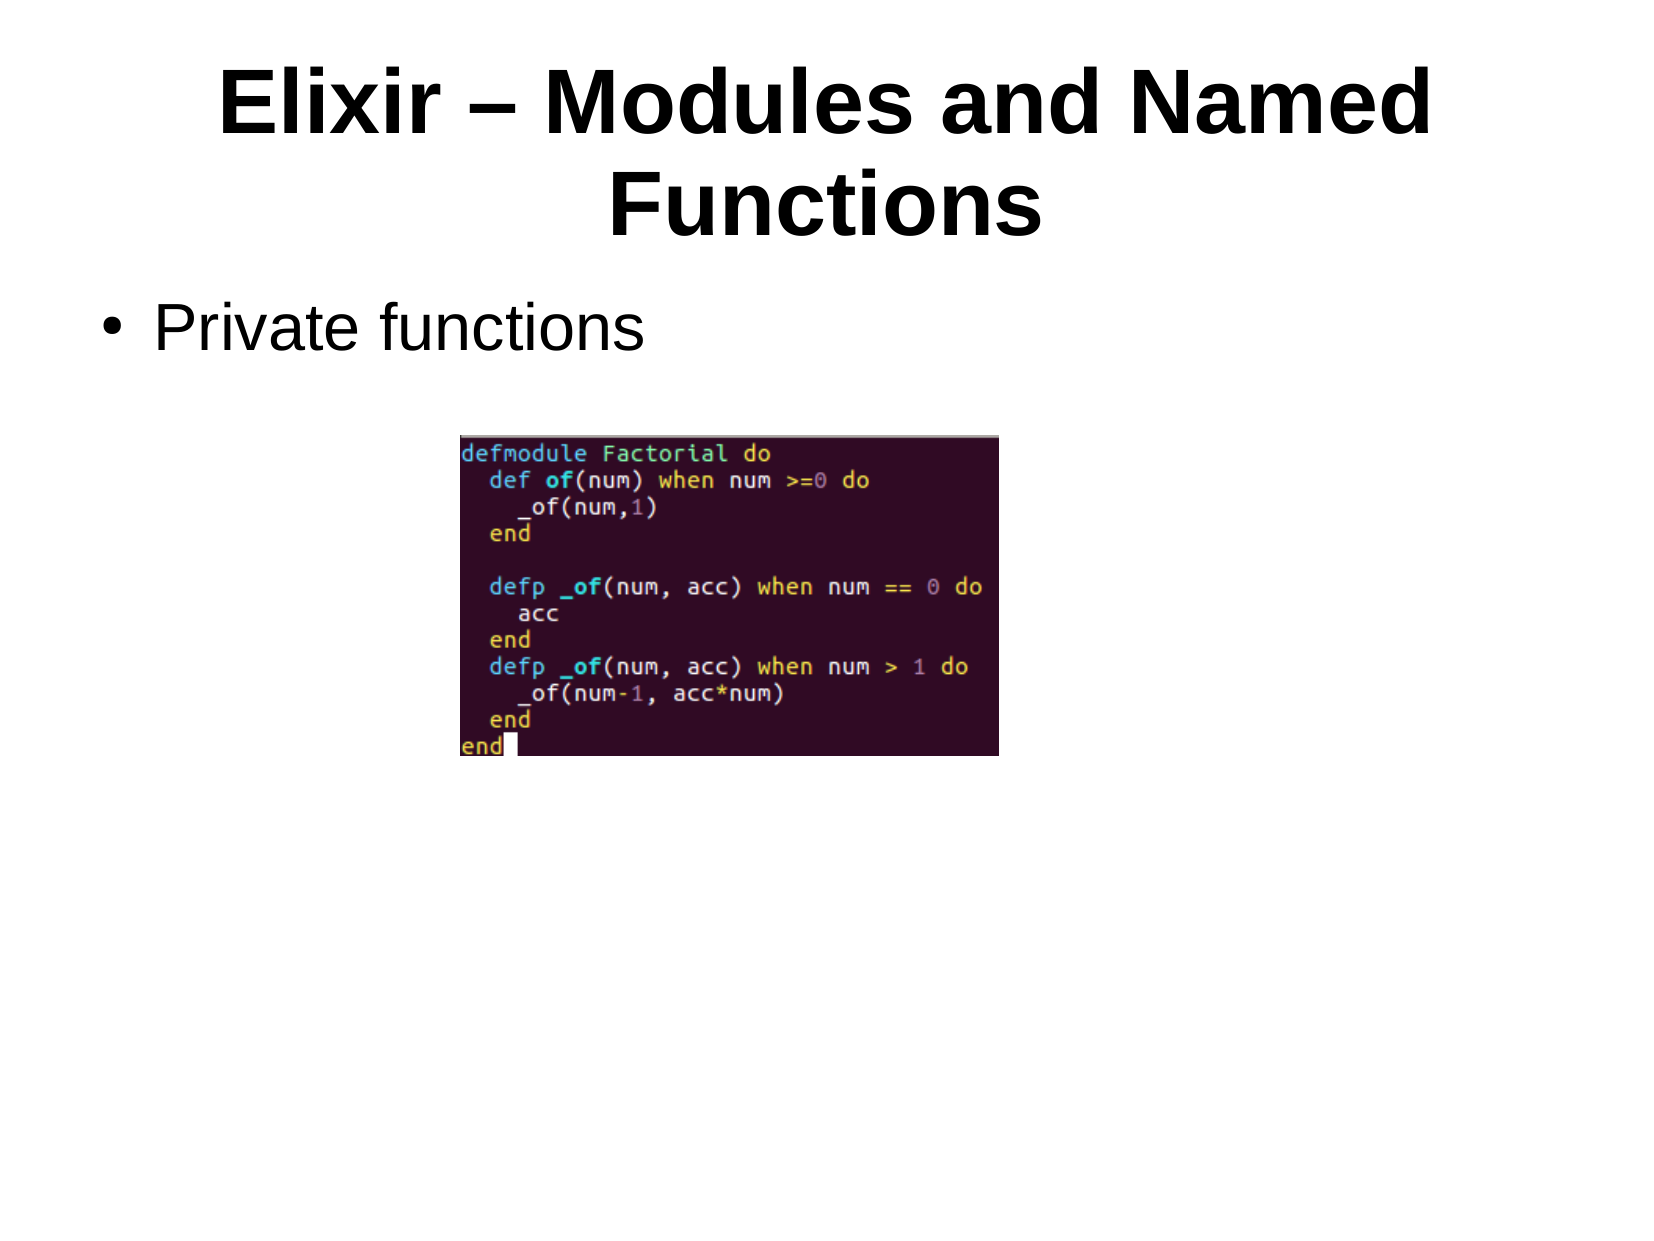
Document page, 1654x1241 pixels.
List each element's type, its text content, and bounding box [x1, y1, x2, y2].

title Elixir – Modules and Named Functions [82, 49, 1571, 257]
picture [460, 435, 999, 756]
list Private functions [82, 290, 1571, 1010]
